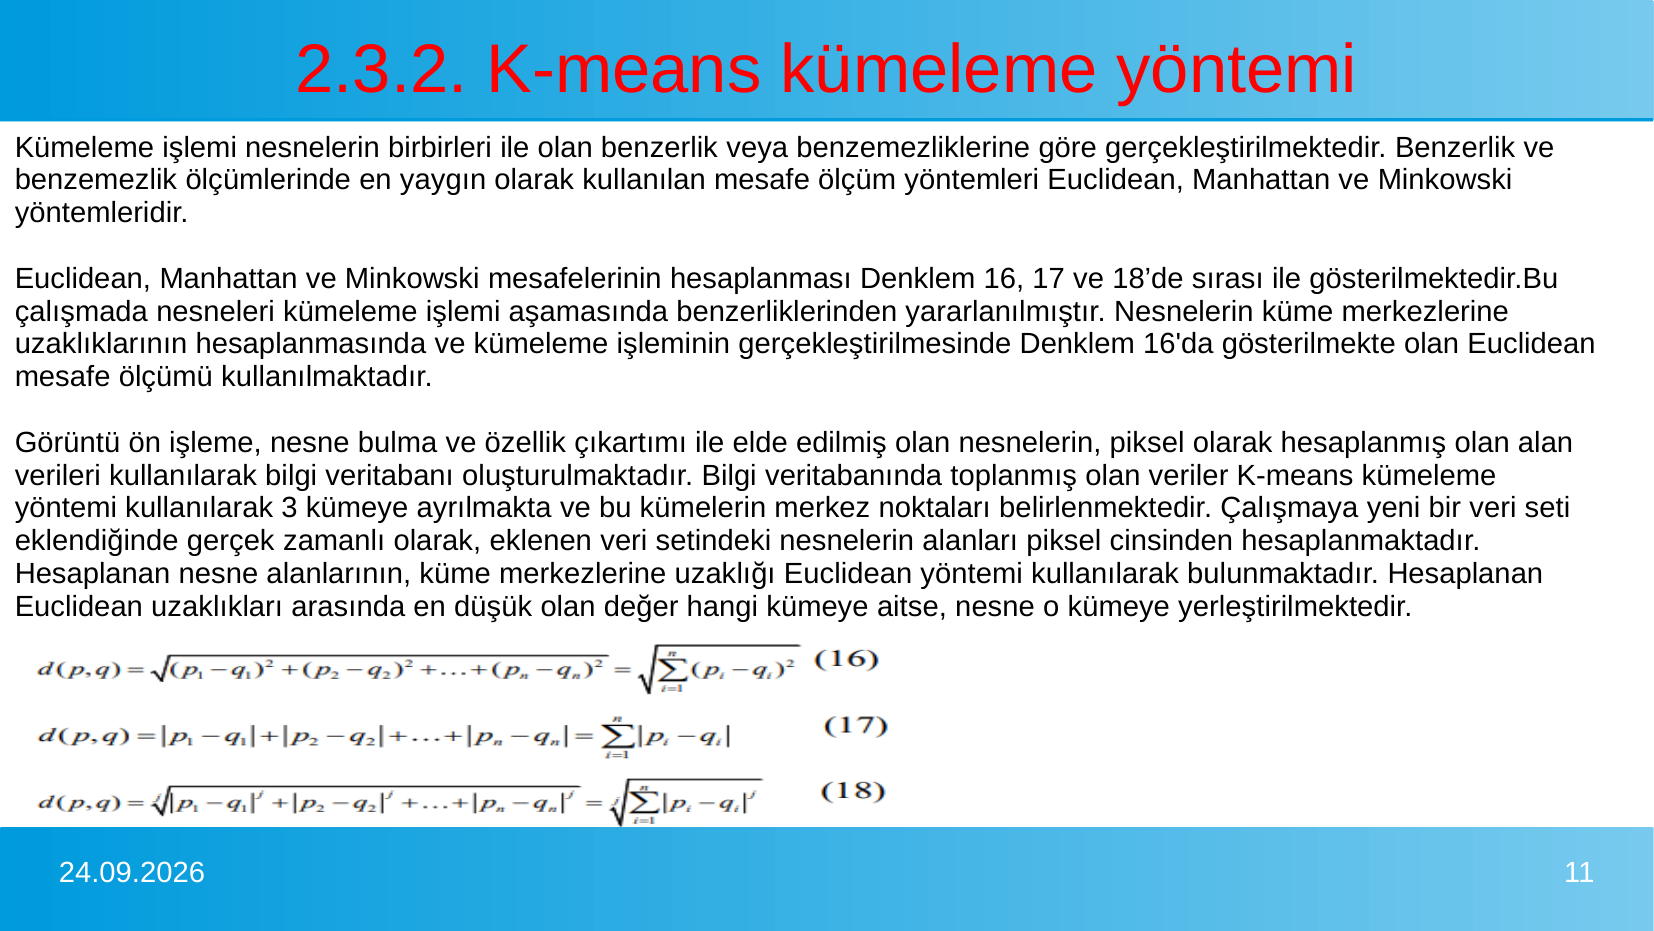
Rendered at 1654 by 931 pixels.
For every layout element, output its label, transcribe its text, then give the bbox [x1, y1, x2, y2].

title 2.3.2. K-means kümeleme yöntemi [59, 29, 1595, 108]
text_box Kümeleme işlemi nesnelerin birbirleri ile olan benzerlik veya benzemezliklerine göre gerçekleştirilmektedir. Benzerlik ve benzemezlik ölçümlerinde en yaygın olarak kullanılan mesafe ölçüm yöntemleri Euclidean, Manhattan ve Minkowski yöntemleridir. Euclidean, Manhattan ve Minkowski mesafelerinin hesaplanması Denklem 16, 17 ve 18’de sırası ile gösterilmektedir.Bu çalışmada nesneleri kümeleme işlemi aşamasında benzerliklerinden yararlanılmıştır. Nesnelerin küme merkezlerine uzaklıklarının hesaplanmasında ve kümeleme işleminin gerçekleştirilmesinde Denklem 16'da gösterilmekte olan Euclidean mesafe ölçümü kullanılmaktadır. Görüntü ön işleme, nesne bulma ve özellik çıkartımı ile elde edilmiş olan nesnelerin, piksel olarak hesaplanmış olan alan verileri kullanılarak bilgi veritabanı oluşturulmaktadır. Bilgi veritabanında toplanmış olan veriler K-means kümeleme yöntemi kullanılarak 3 kümeye ayrılmakta ve bu kümelerin merkez noktaları belirlenmektedir. Çalışmaya yeni bir veri seti eklendiğinde gerçek zamanlı olarak, eklenen veri setindeki nesnelerin alanları piksel cinsinden hesaplanmaktadır. Hesaplanan nesne alanlarının, küme merkezlerine uzaklığı Euclidean yöntemi kullanılarak bulunmaktadır. Hesaplanan Euclidean uzaklıkları arasında en düşük olan değer hangi kümeye aitse, nesne o kümeye yerleştirilmektedir. [0, 123, 1625, 729]
picture [0, 637, 975, 827]
